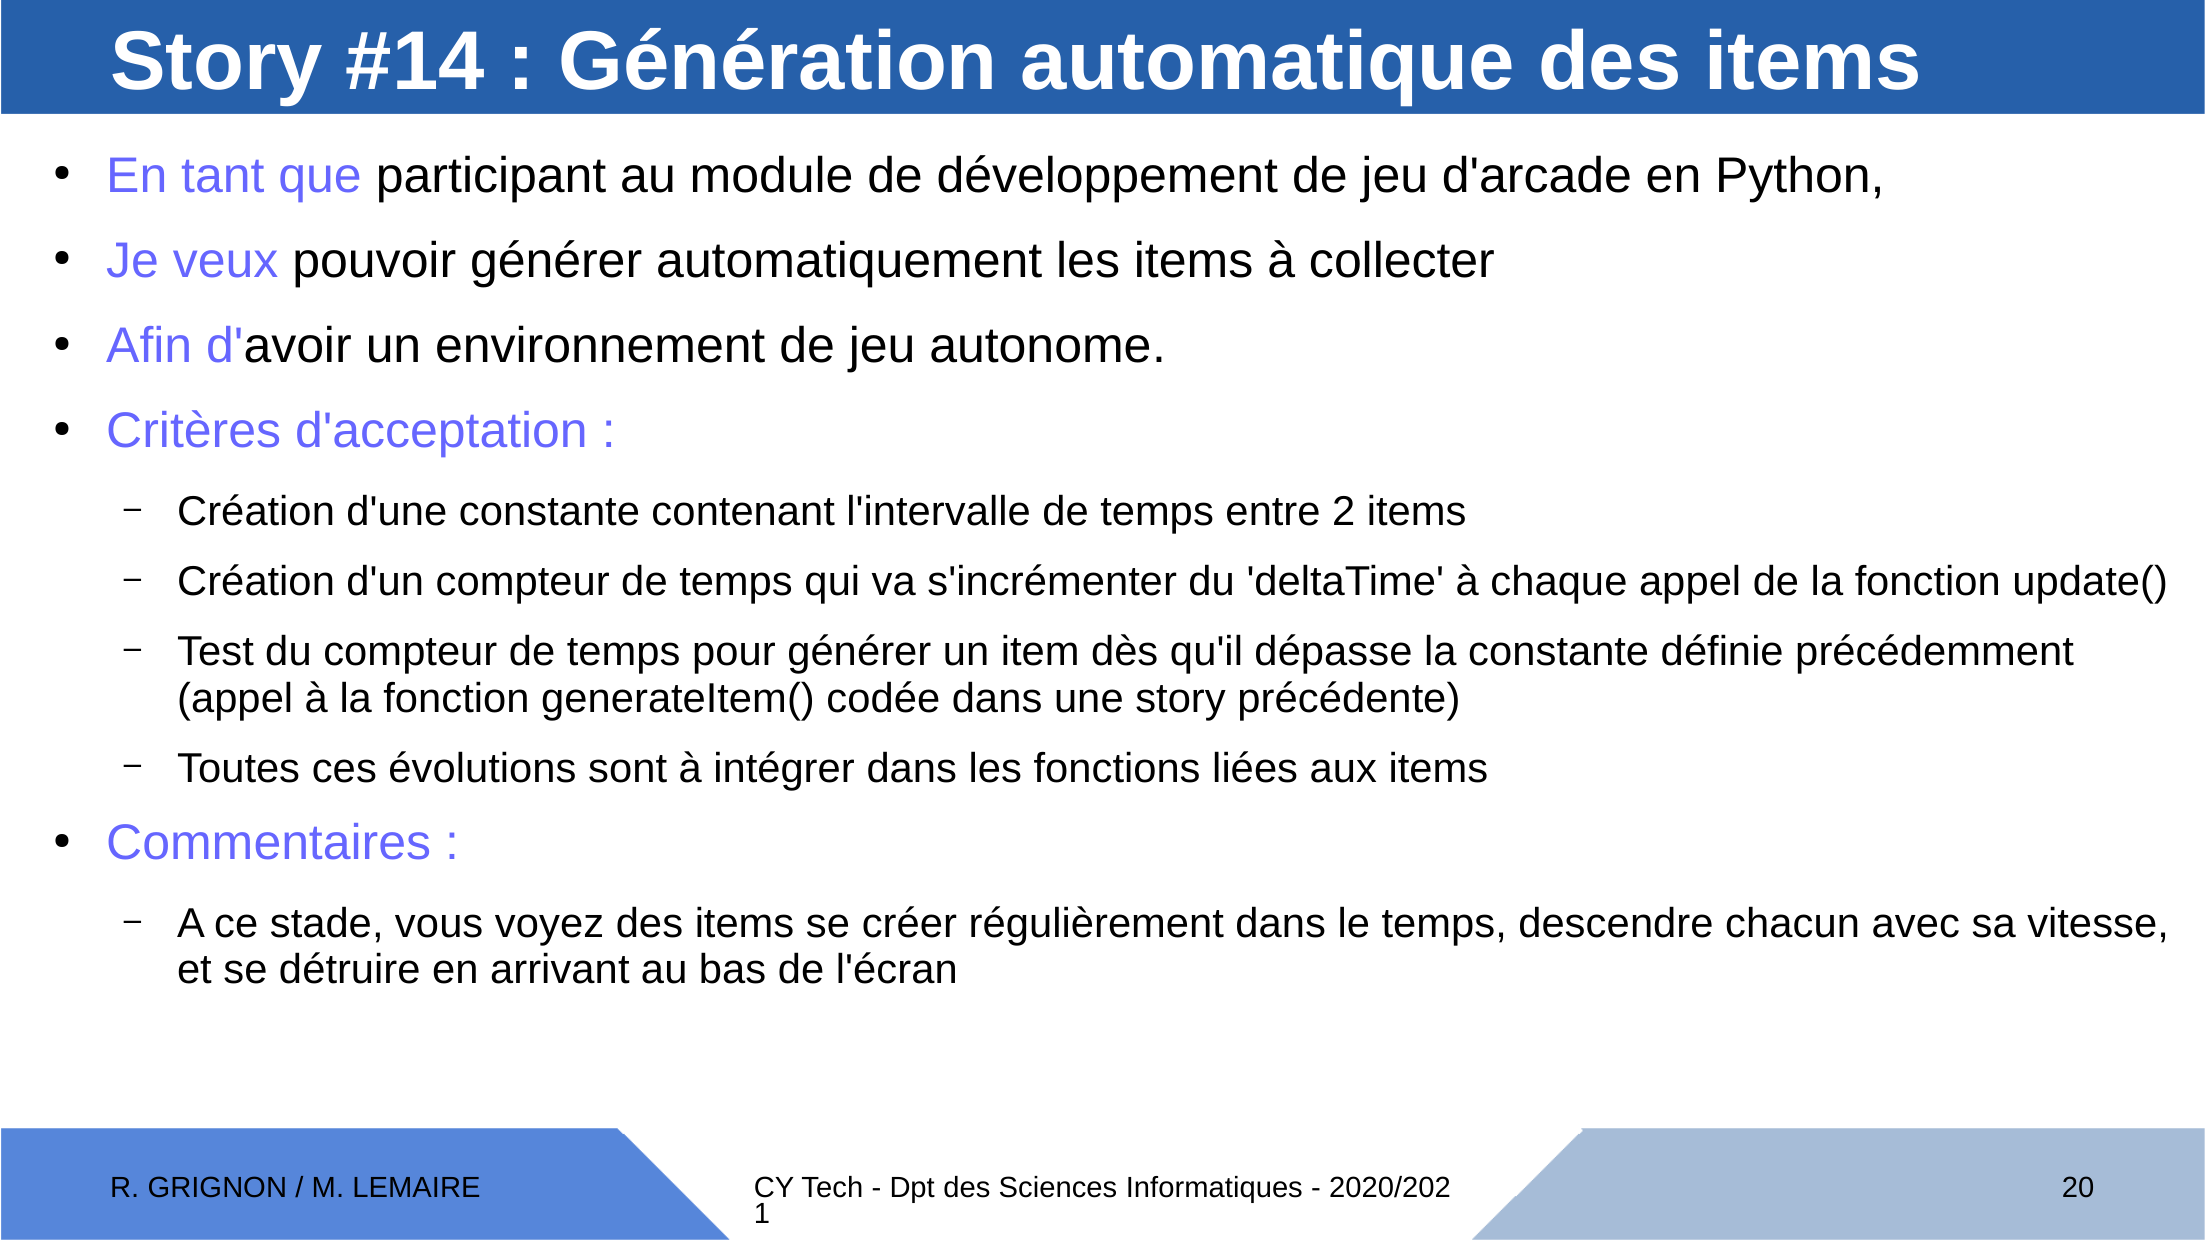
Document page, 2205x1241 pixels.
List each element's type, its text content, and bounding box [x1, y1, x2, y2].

picture [0, 0, 2205, 1241]
list En tant que participant au module de développement de jeu d'arcade en Python, Je veux pouvoir générer automatiquement les items à collecter Afin d'avoir un environnement de jeu autonome. Critères d'acceptation : Création d'une constante contenant l'intervalle de temps entre 2 items Création d'un compteur de temps qui va s'incrémenter du 'deltaTime' à chaque appel de la fonction update() Test du compteur de temps pour générer un item dès qu'il dépasse la constante définie précédemment (appel à la fonction generateItem() codée dans une story précédente) Toutes ces évolutions sont à intégrer dans les fonctions liées aux items Commentaires : A ce stade, vous voyez des items se créer régulièrement dans le temps, descendre chacun avec sa vitesse, et se détruire en arrivant au bas de l'écran [35, 217, 2186, 1087]
title Story #14 : Génération automatique des items [110, 49, 2095, 217]
